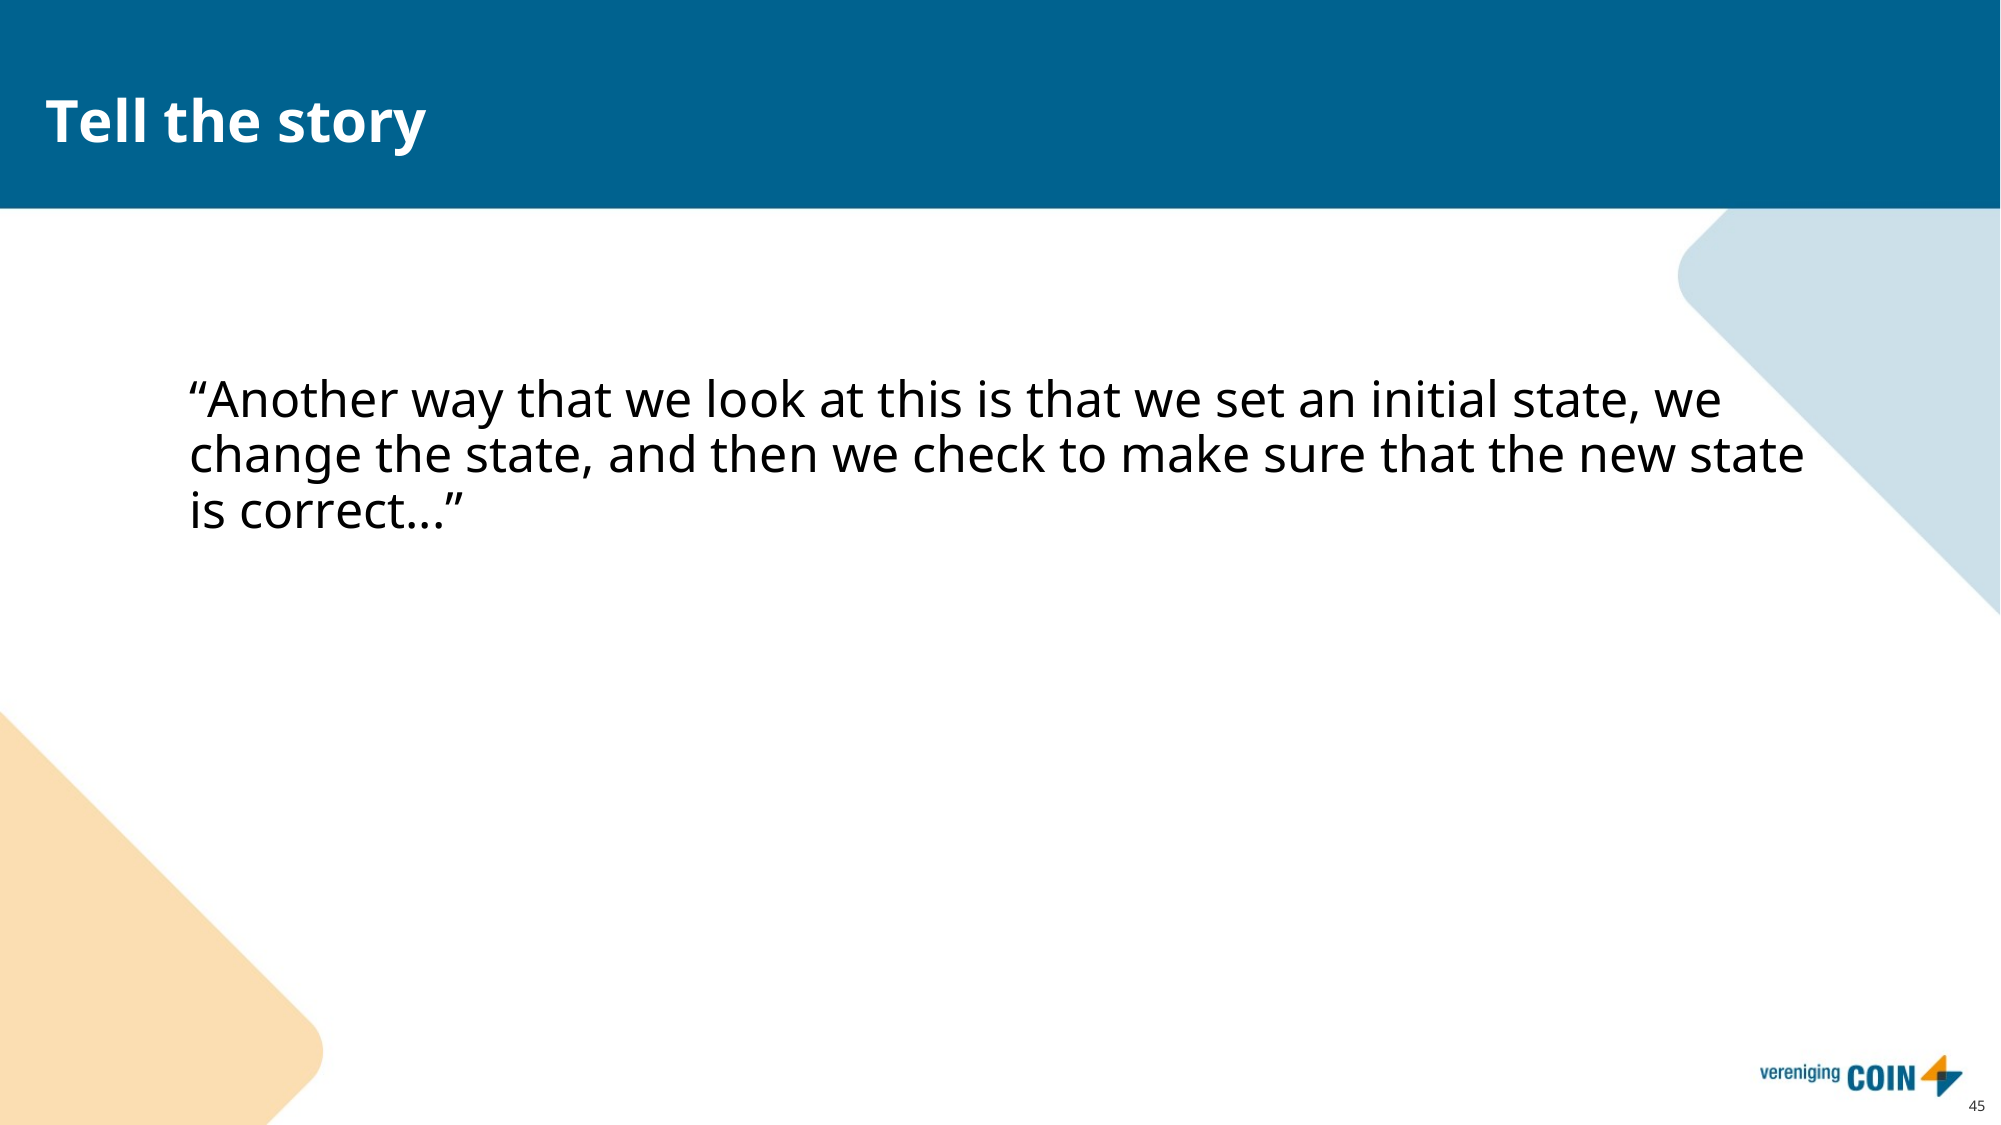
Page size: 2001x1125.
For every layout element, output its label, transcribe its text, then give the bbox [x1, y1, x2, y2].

text_box Tell the story [30, 31, 1969, 162]
text_box “Another way that we look at this is that we set an initial state, we change the state, and then we check to make sure that the new state is correct...” [174, 305, 1840, 1074]
picture [0, 208, 2001, 1125]
